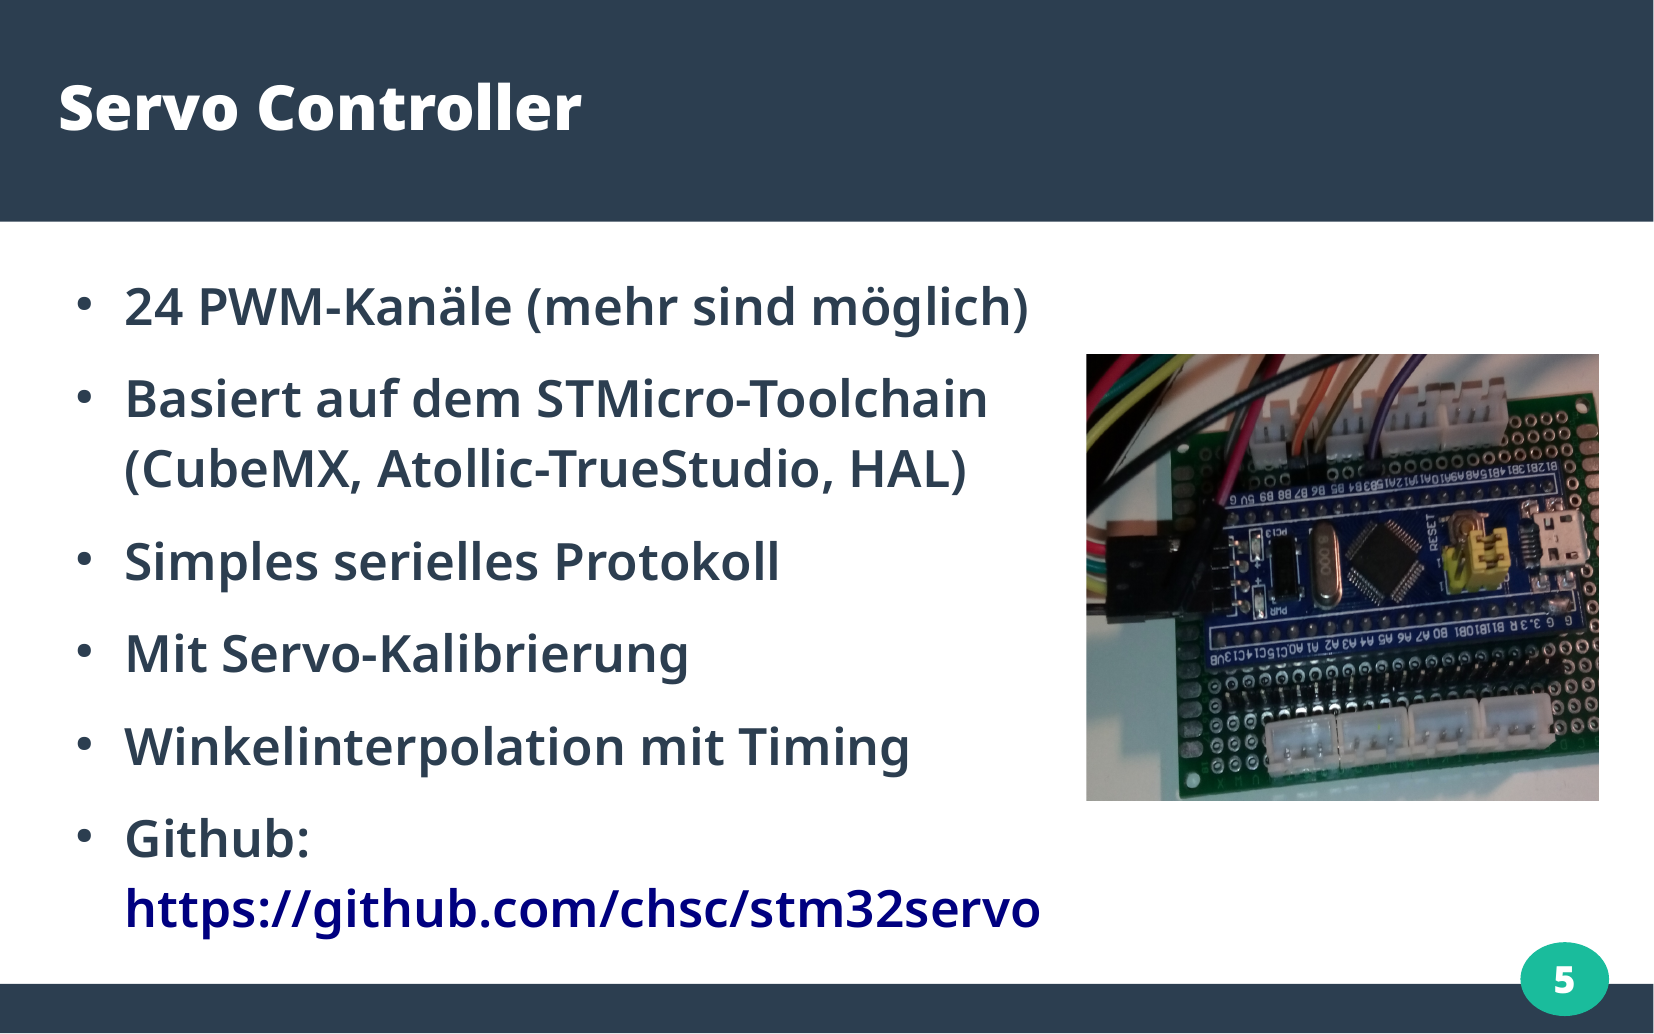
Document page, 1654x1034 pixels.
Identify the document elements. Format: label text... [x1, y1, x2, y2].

picture [1086, 354, 1599, 801]
list 24 PWM-Kanäle (mehr sind möglich) Basiert auf dem STMicro-Toolchain (CubeMX, Atollic-TrueStudio, HAL) Simples serielles Protokoll Mit Servo-Kalibrierung Winkelinterpolation mit Timing Github: https://github.com/chsc/stm32servo [58, 270, 1052, 960]
title Servo Controller [58, 40, 1595, 172]
